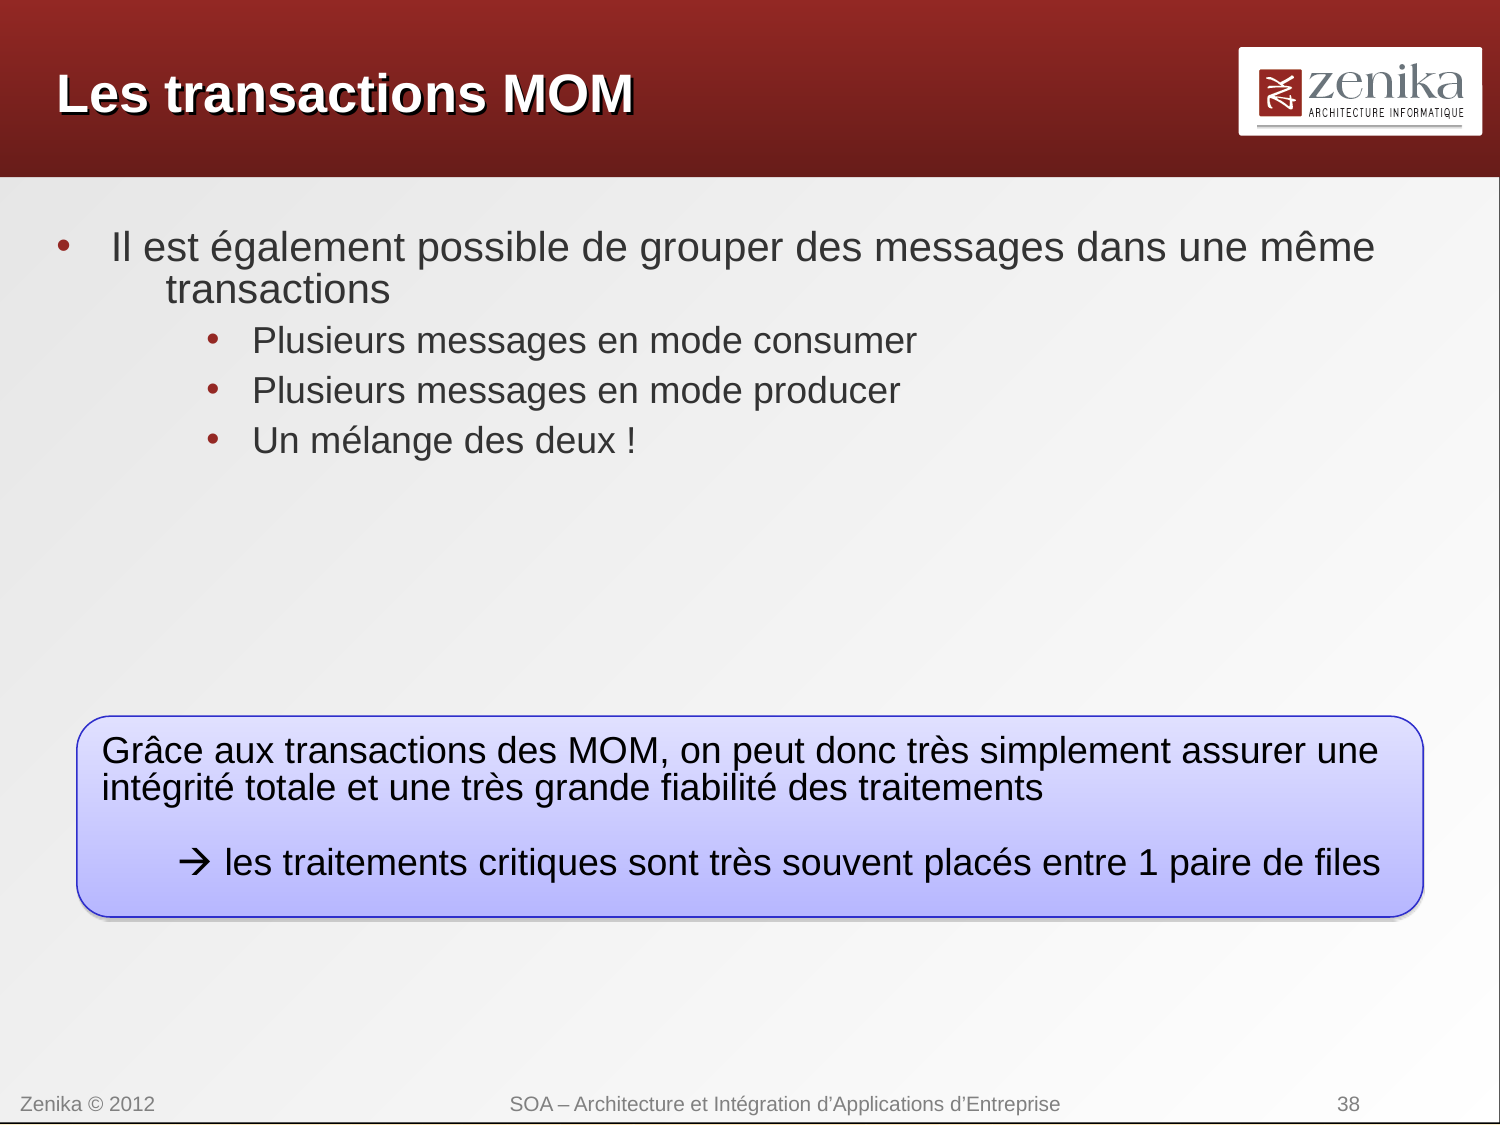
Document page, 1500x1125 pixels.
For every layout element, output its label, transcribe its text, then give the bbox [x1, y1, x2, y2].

text_box Il est également possible de grouper des messages dans une même transactions Plusieurs messages en mode consumer Plusieurs messages en mode producer Un mélange des deux ! [41, 221, 1452, 1031]
text_box Les transactions MOM [41, 16, 1223, 178]
text_box Grâce aux transactions des MOM, on peut donc très simplement assurer une intégrité totale et une très grande fiabilité des traitements  les traitements critiques sont très souvent placés entre 1 paire de files [76, 716, 1424, 918]
